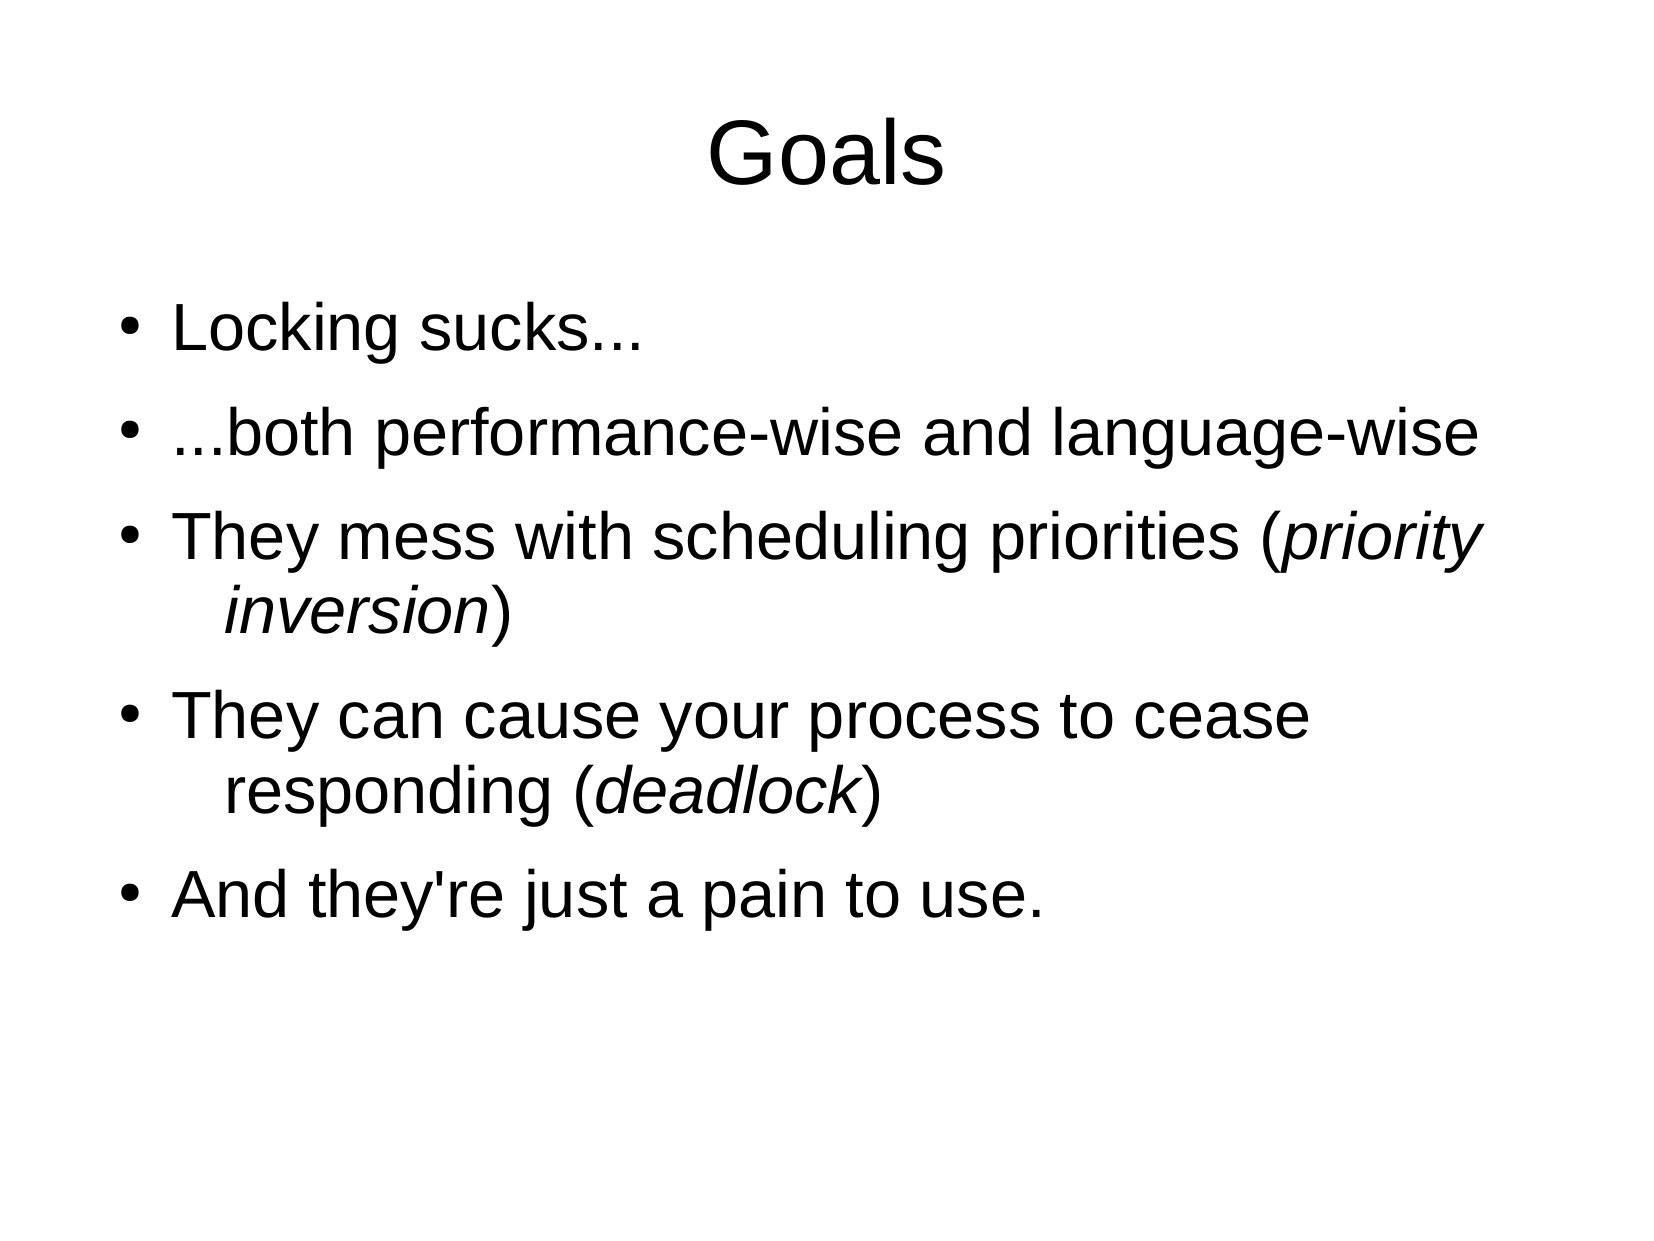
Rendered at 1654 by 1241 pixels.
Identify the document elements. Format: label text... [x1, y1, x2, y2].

list Locking sucks... ...both performance-wise and language-wise They mess with scheduling priorities (priority inversion) They can cause your process to cease responding (deadlock) And they're just a pain to use. [82, 290, 1571, 1109]
title Goals [82, 49, 1571, 257]
